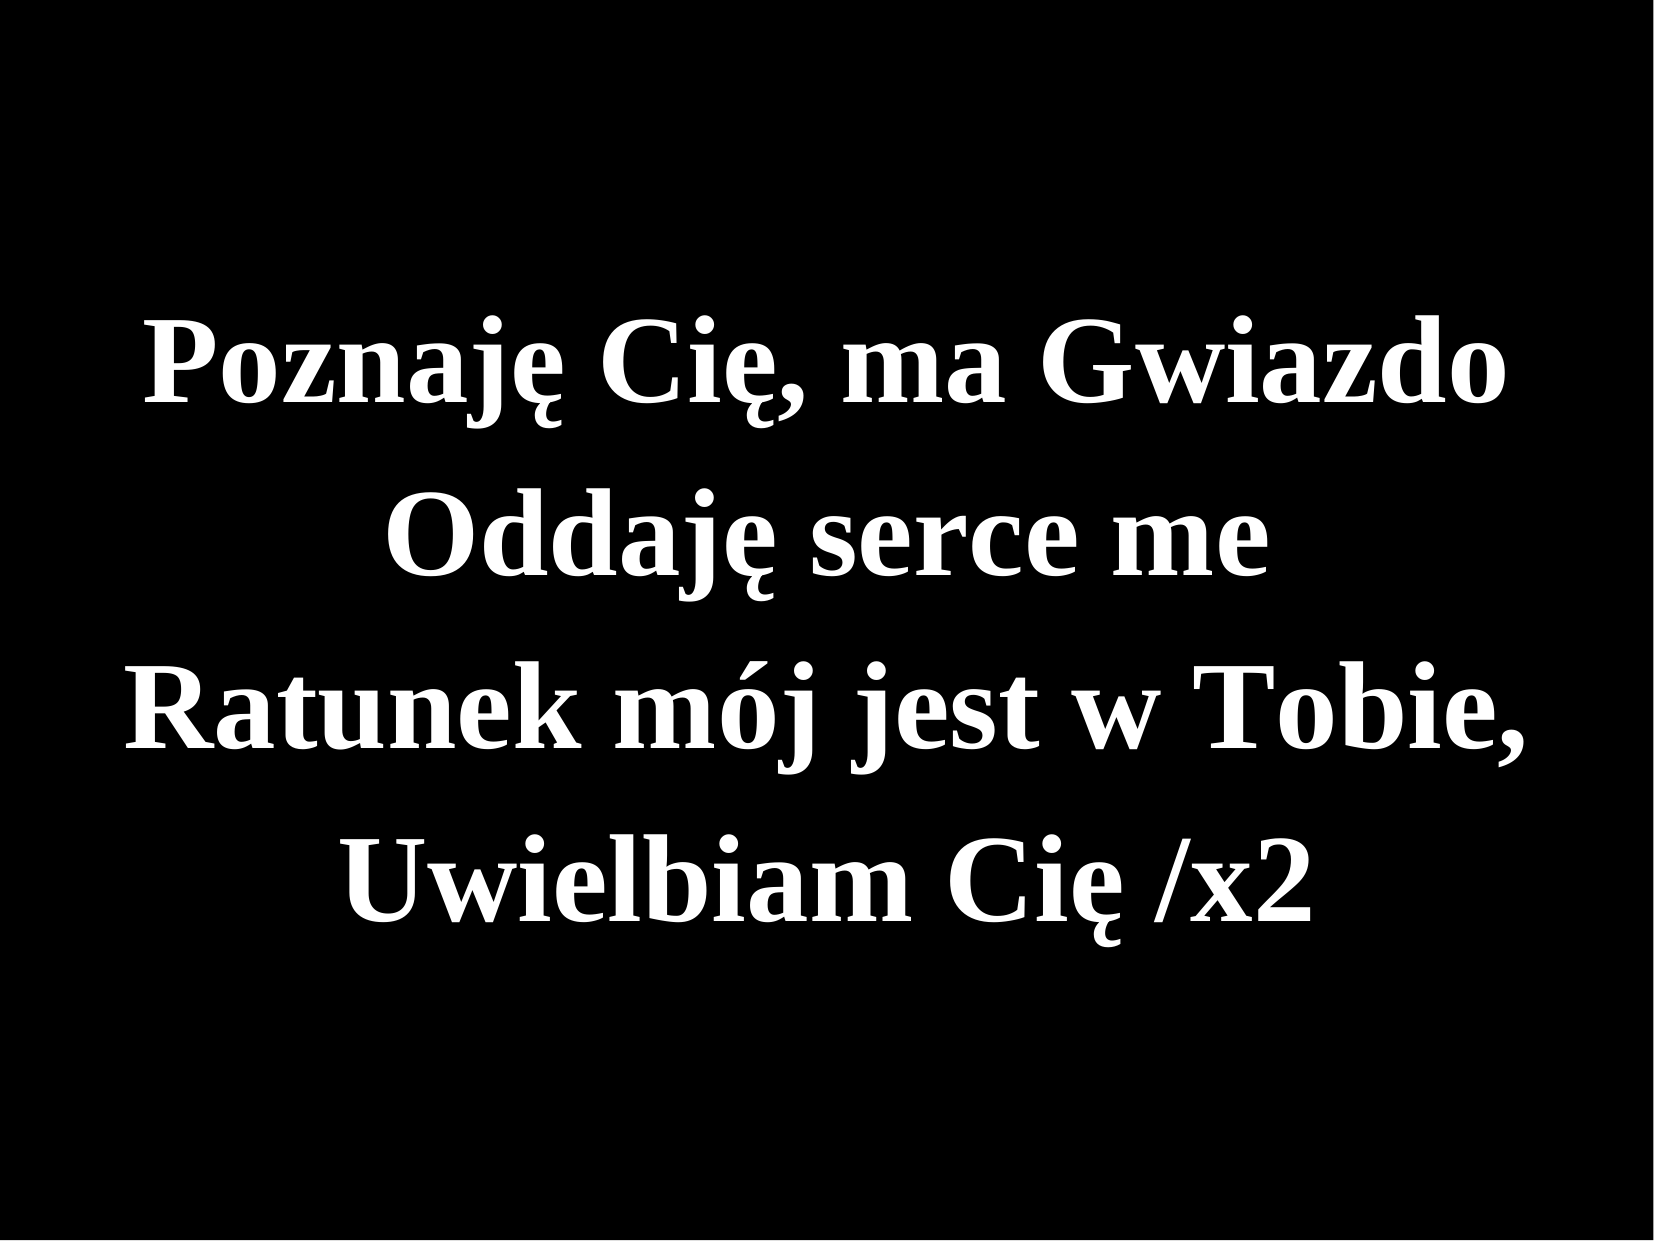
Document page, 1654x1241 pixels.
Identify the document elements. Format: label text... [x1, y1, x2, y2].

title Poznaję Cię, ma Gwiazdo ppp Oddaję serce me ppp Ratunek mój jest w Tobie, ppp Uwielbiam Cię /x2 [0, 0, 1654, 1241]
